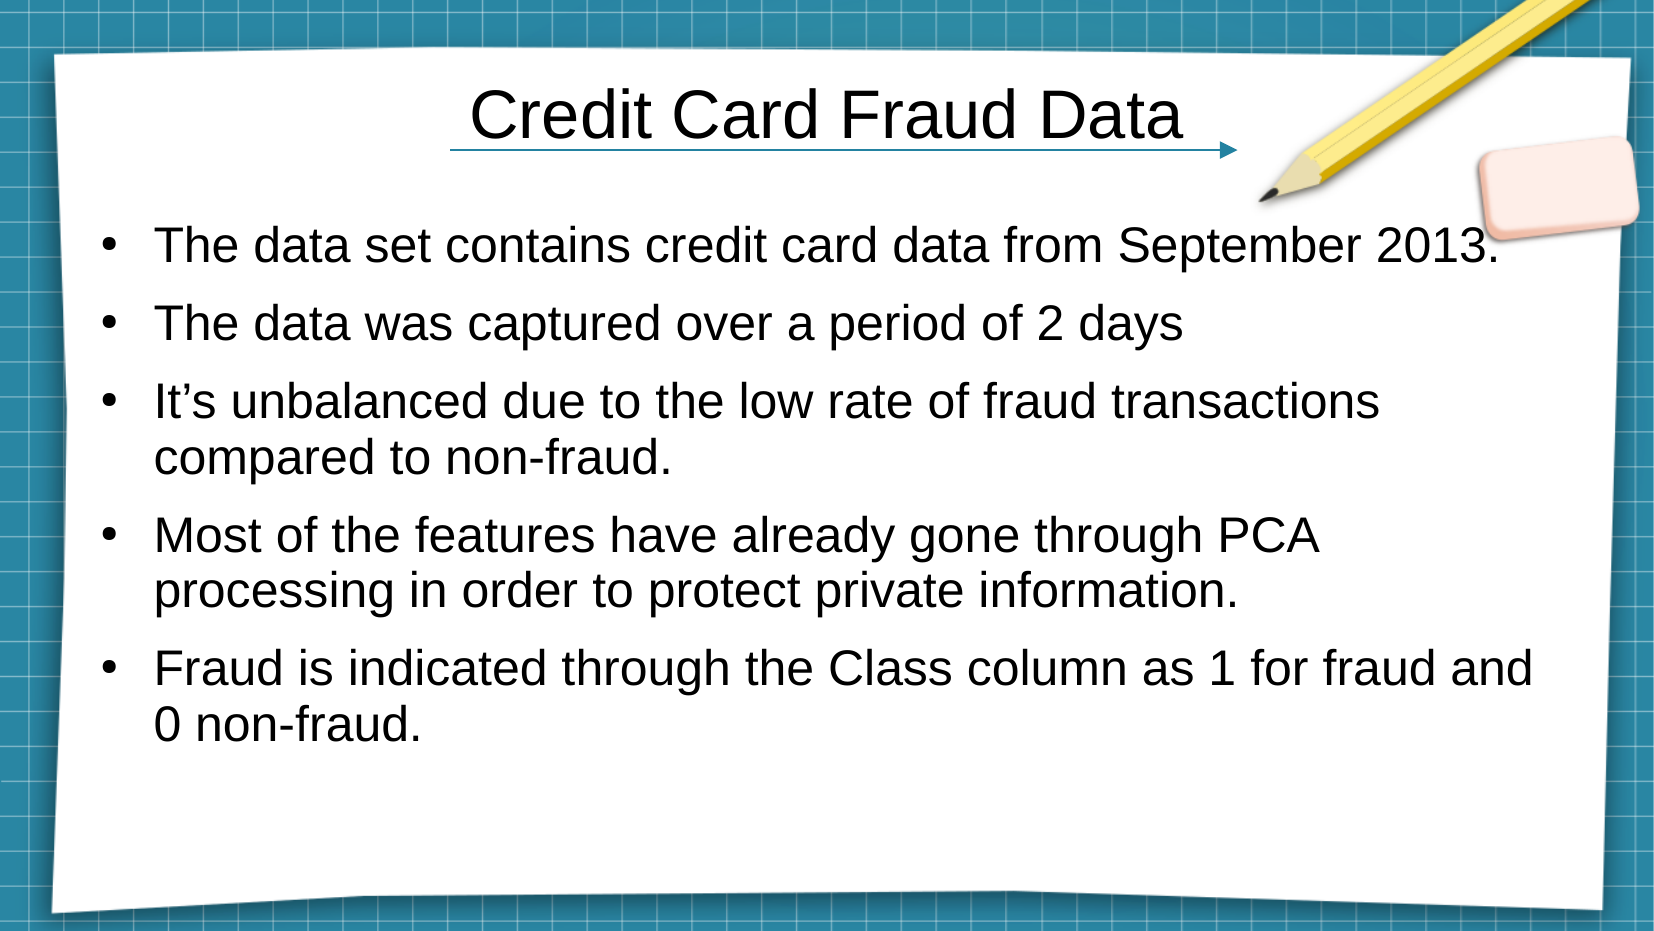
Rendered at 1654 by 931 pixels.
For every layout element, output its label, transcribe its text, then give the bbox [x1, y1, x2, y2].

list The data set contains credit card data from September 2013. The data was captured over a period of 2 days It’s unbalanced due to the low rate of fraud transactions compared to non-fraud. Most of the features have already gone through PCA processing in order to protect private information. Fraud is indicated through the Class column as 1 for fraud and 0 non-fraud. [82, 217, 1571, 758]
title Credit Card Fraud Data [82, 37, 1571, 193]
picture [0, 0, 1654, 931]
